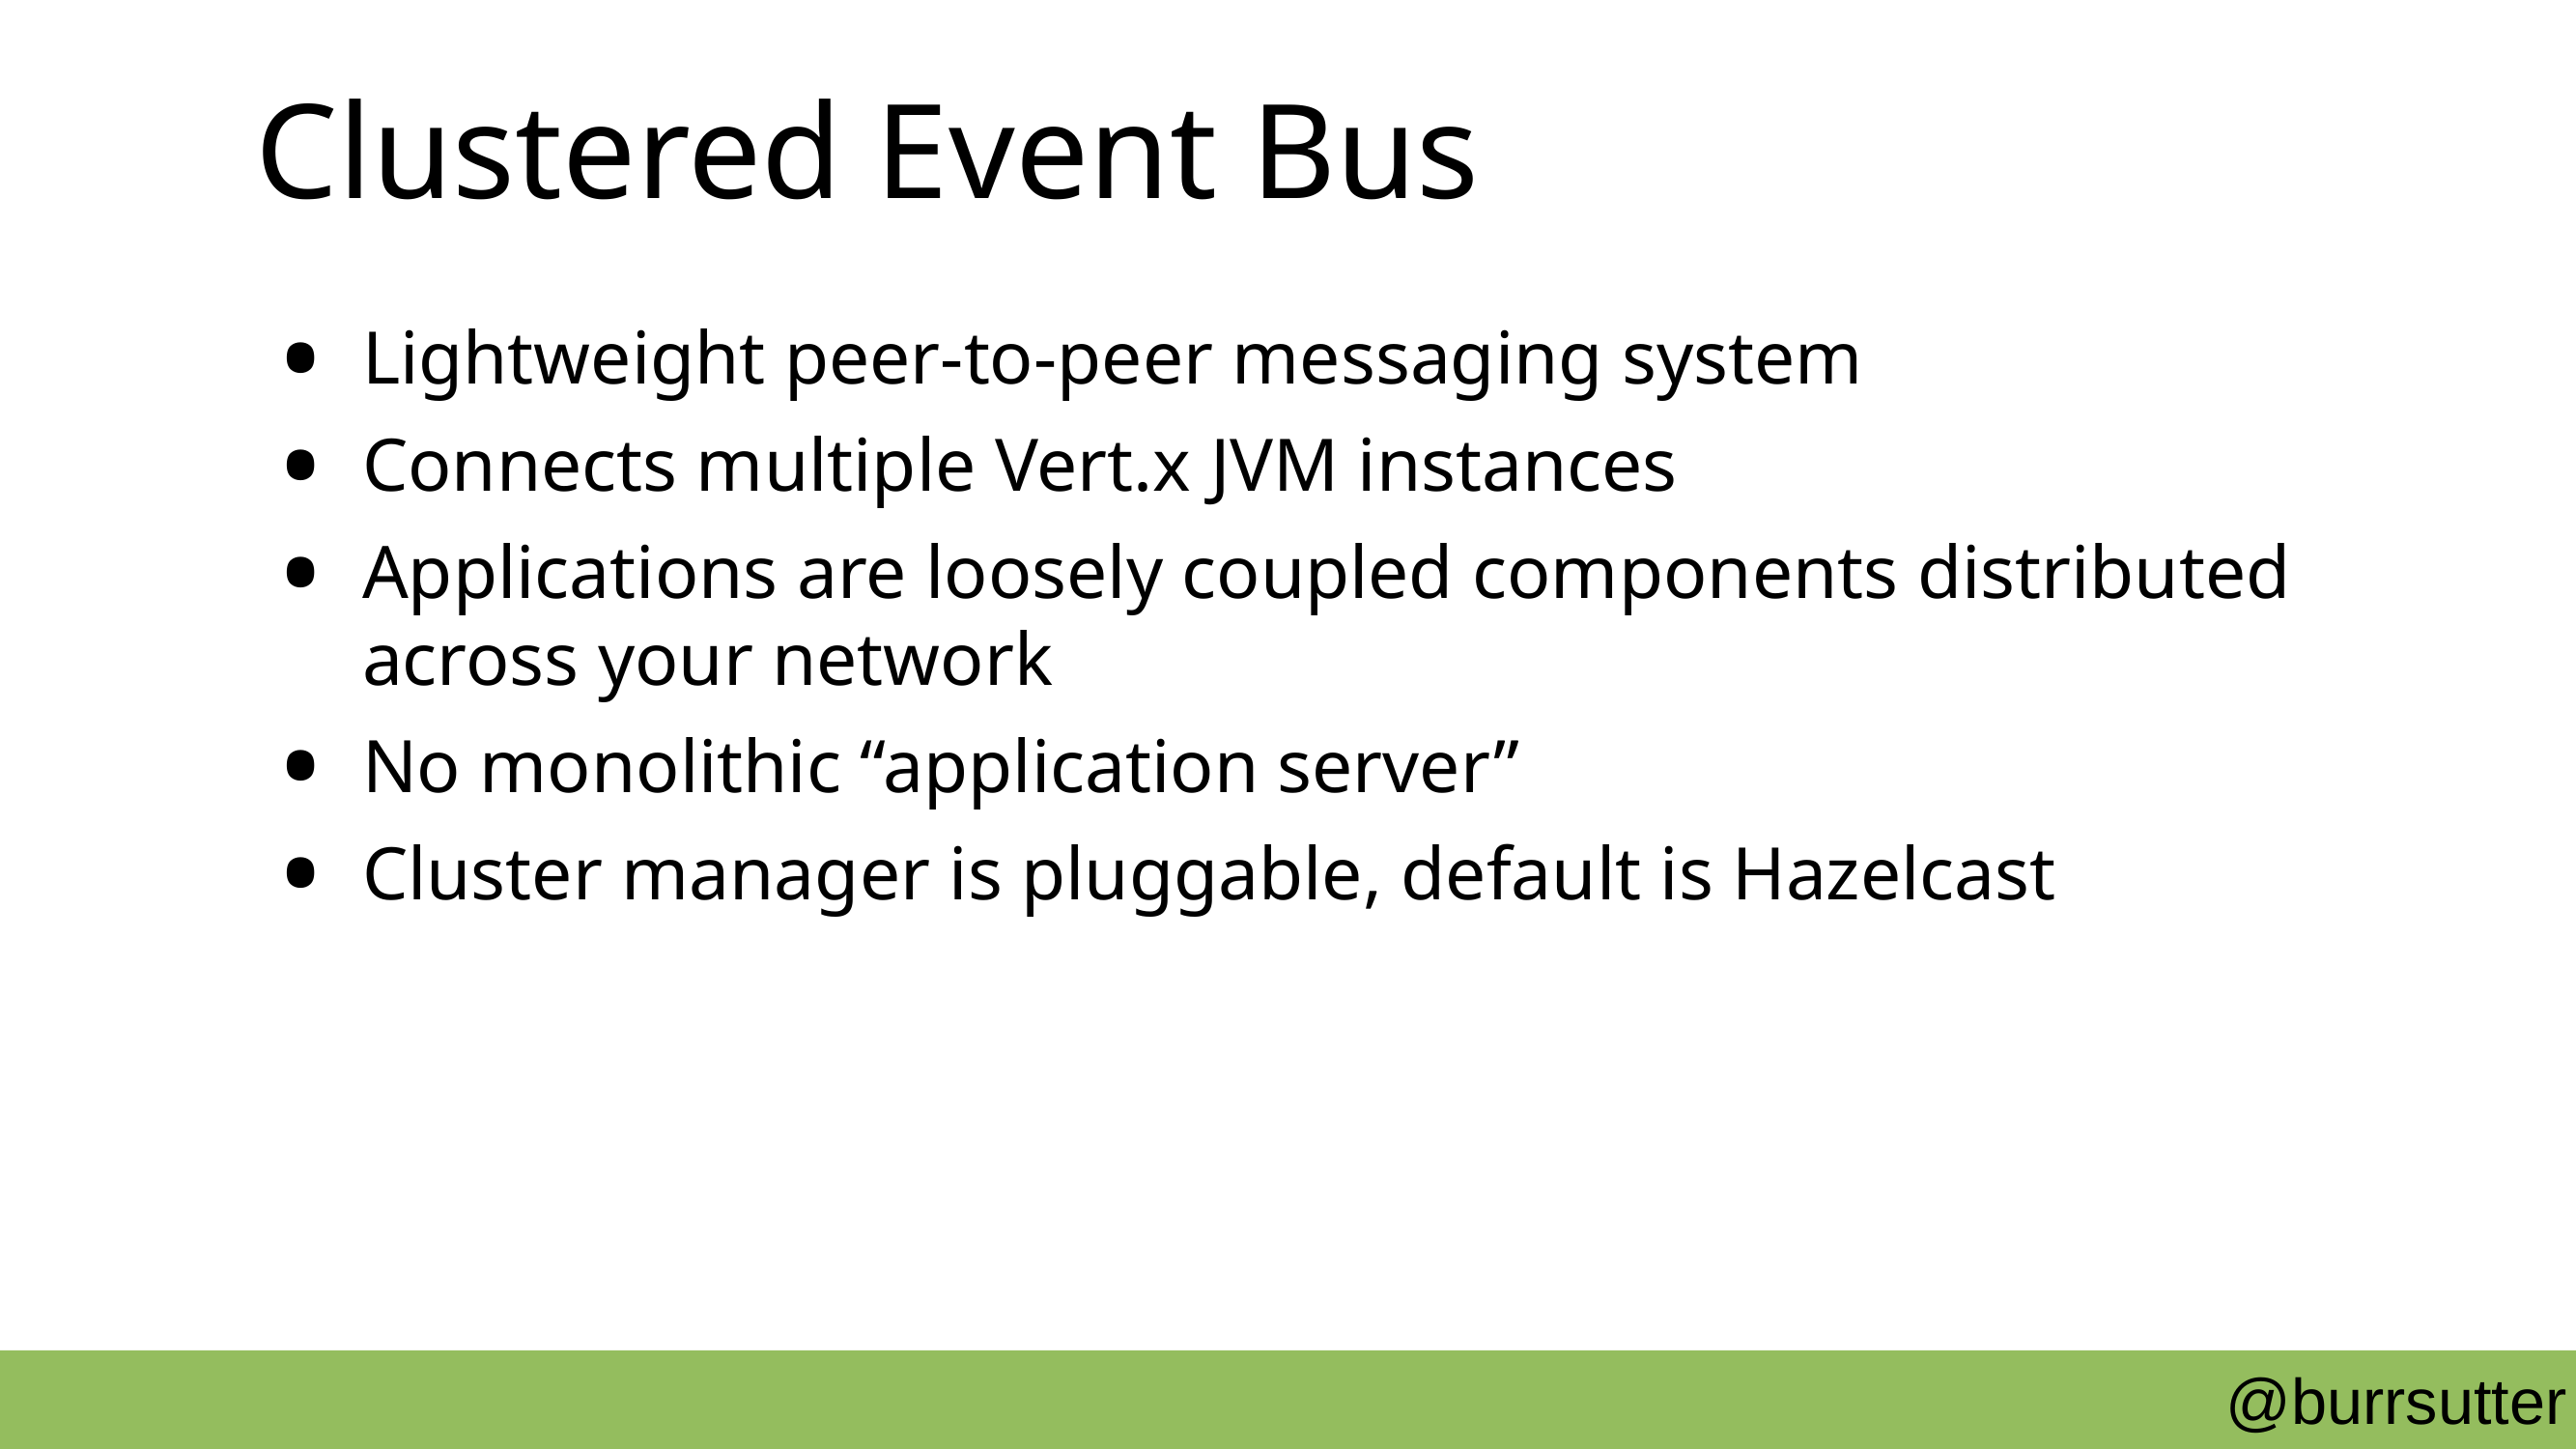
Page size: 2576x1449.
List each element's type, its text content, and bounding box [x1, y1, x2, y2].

title Clustered Event Bus [247, 18, 2522, 273]
list Lightweight peer-to-peer messaging system Connects multiple Vert.x JVM instances Applications are loosely coupled components distributed across your network No monolithic “application server” Cluster manager is pluggable, default is Hazelcast [251, 311, 2526, 1449]
